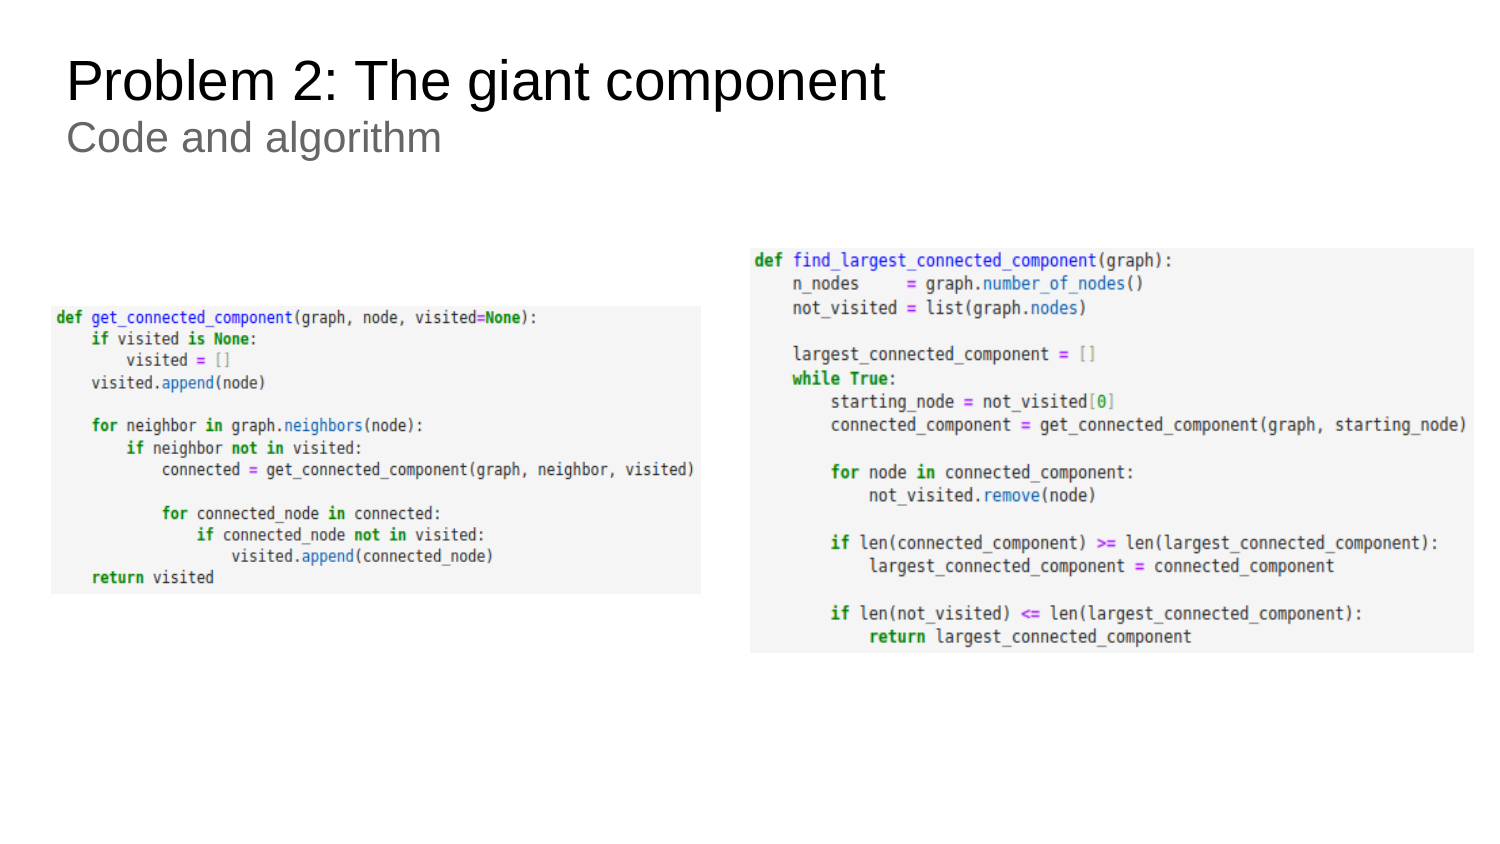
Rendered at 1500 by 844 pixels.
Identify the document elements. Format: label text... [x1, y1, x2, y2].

picture [51, 306, 701, 594]
picture [750, 248, 1474, 653]
title Problem 2: The giant component Code and algorithm [51, 34, 1449, 177]
